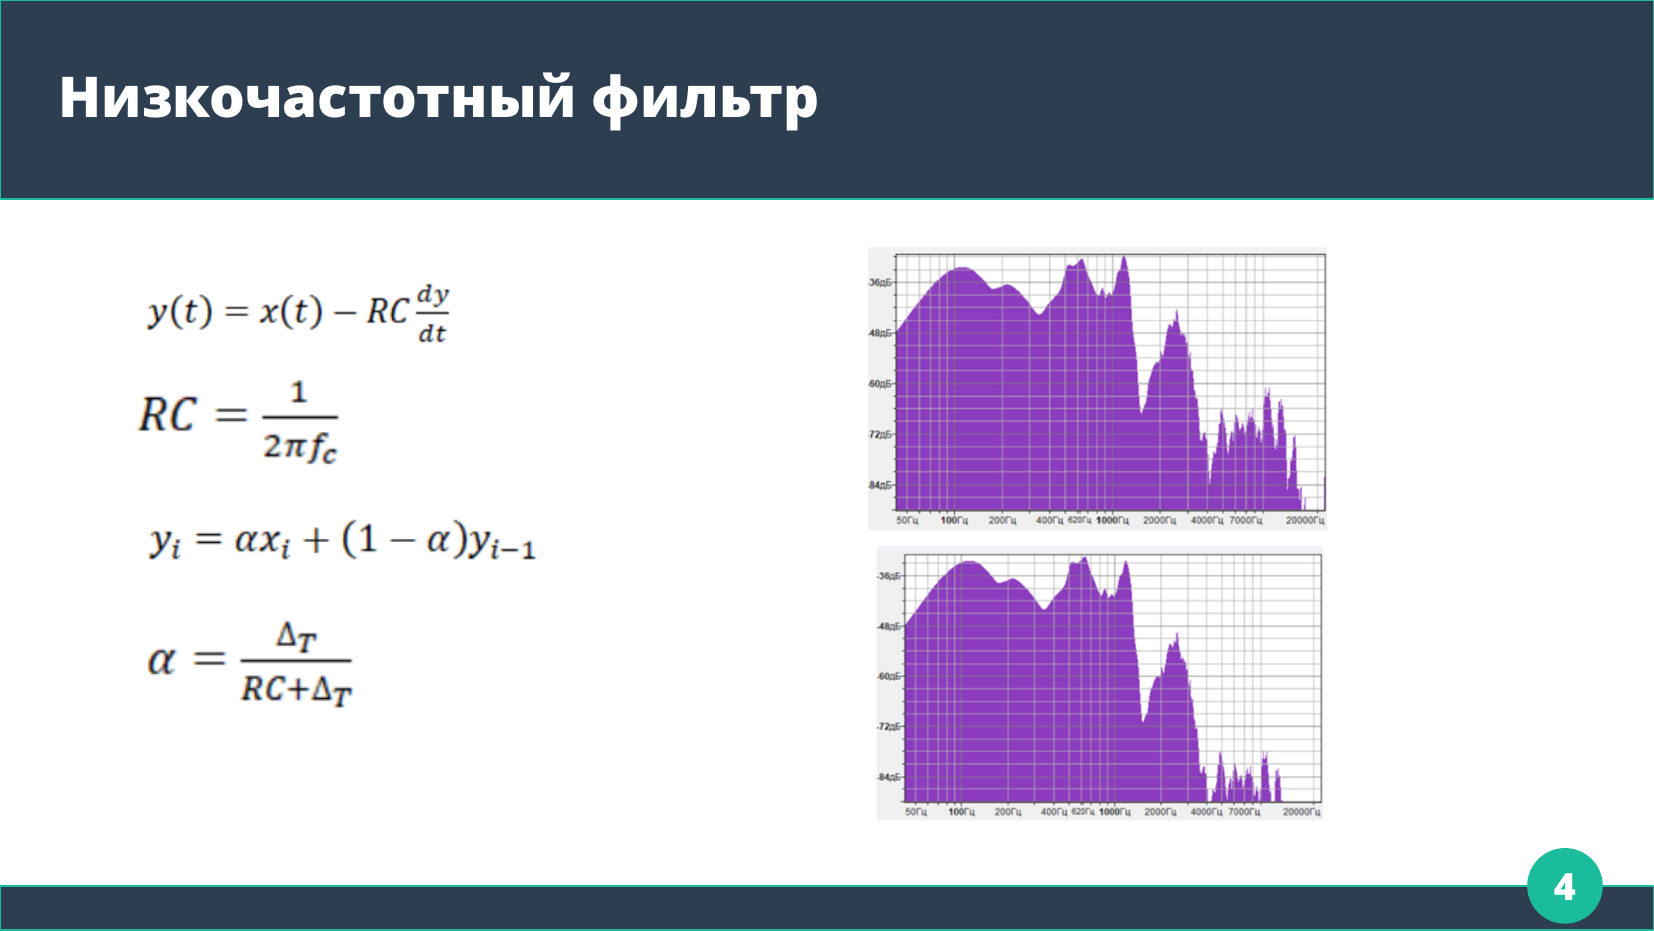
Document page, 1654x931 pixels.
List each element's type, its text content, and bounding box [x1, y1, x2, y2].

picture [137, 502, 548, 596]
list [59, 243, 1595, 864]
title Низкочастотный фильтр [59, 37, 1595, 156]
picture [139, 605, 373, 739]
picture [134, 264, 469, 483]
picture [860, 243, 1336, 533]
picture [868, 541, 1327, 822]
